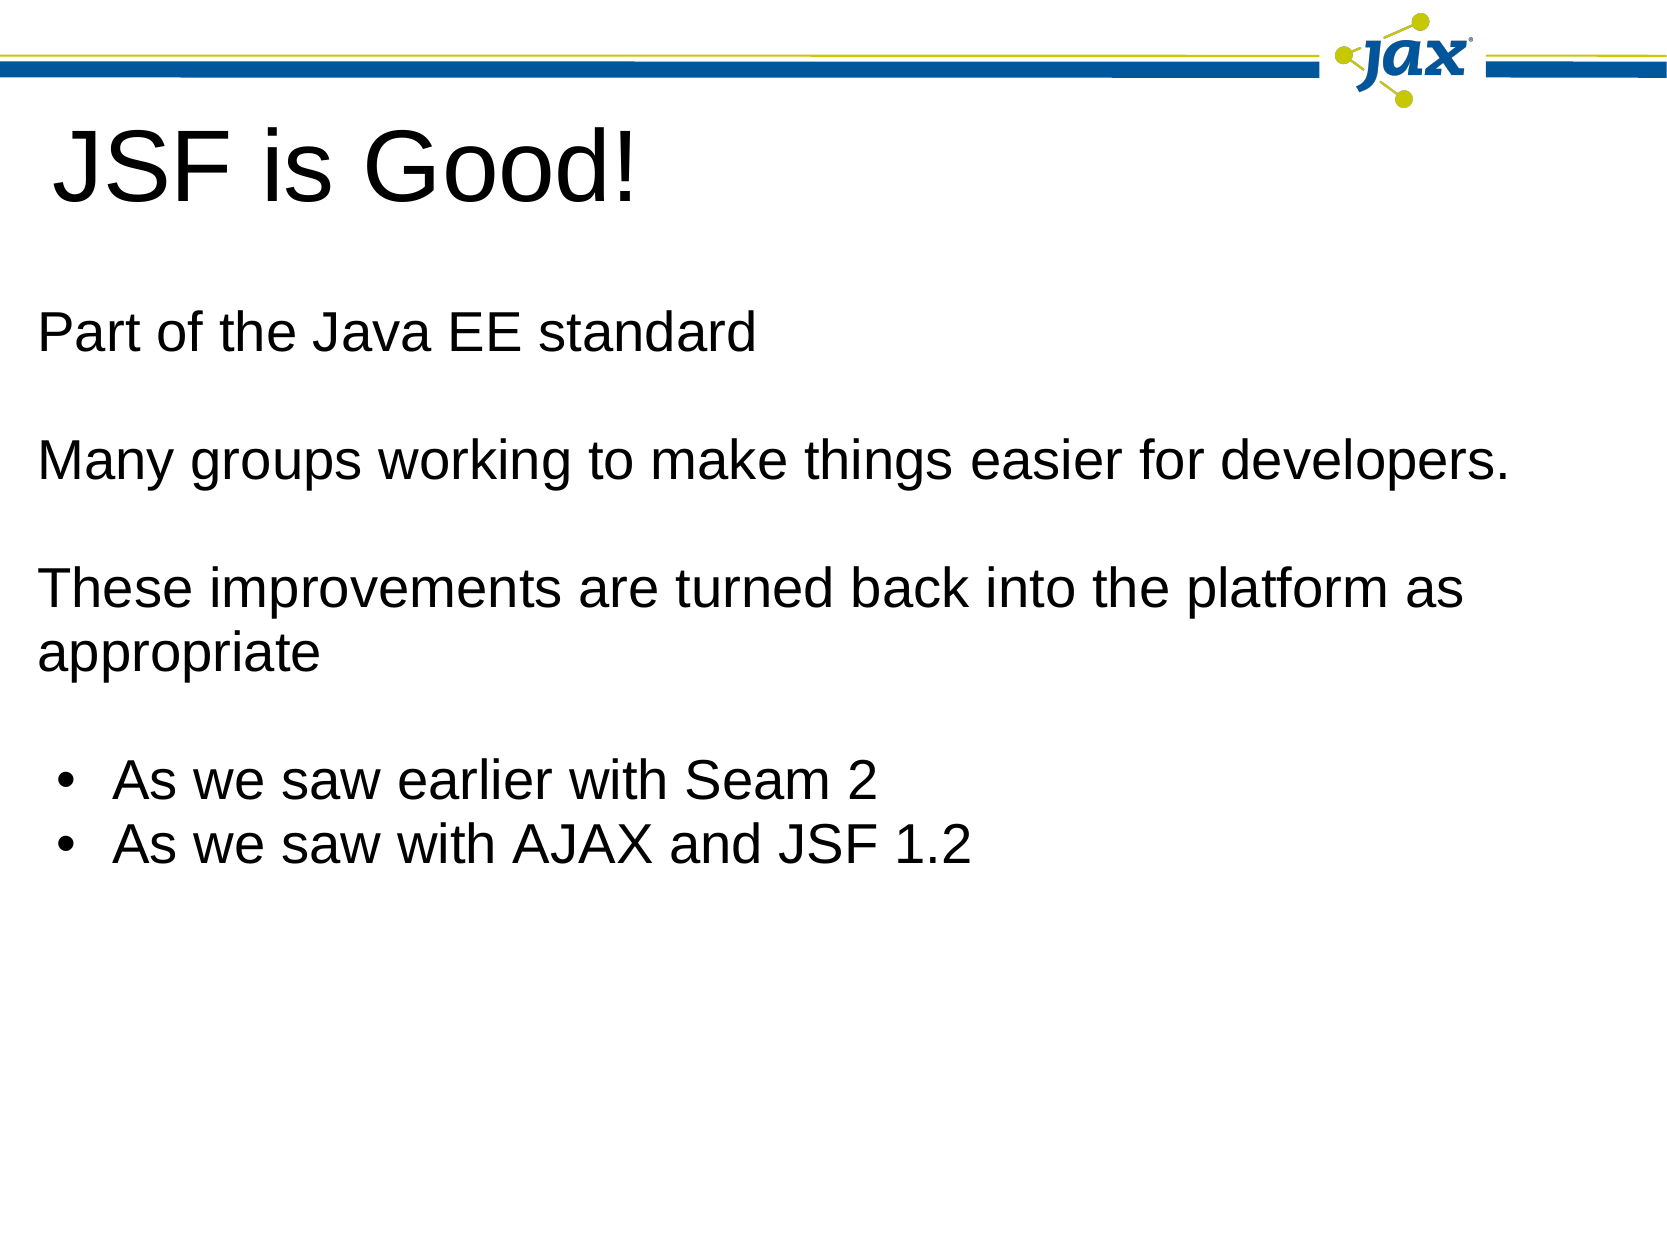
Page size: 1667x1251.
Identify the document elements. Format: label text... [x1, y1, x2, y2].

list Part of the Java EE standard Many groups working to make things easier for developers. These improvements are turned back into the platform as appropriate As we saw earlier with Seam 2 As we saw with AJAX and JSF 1.2 [37, 300, 1613, 1126]
title JSF is Good! [37, 91, 1651, 230]
picture [1335, 13, 1473, 91]
